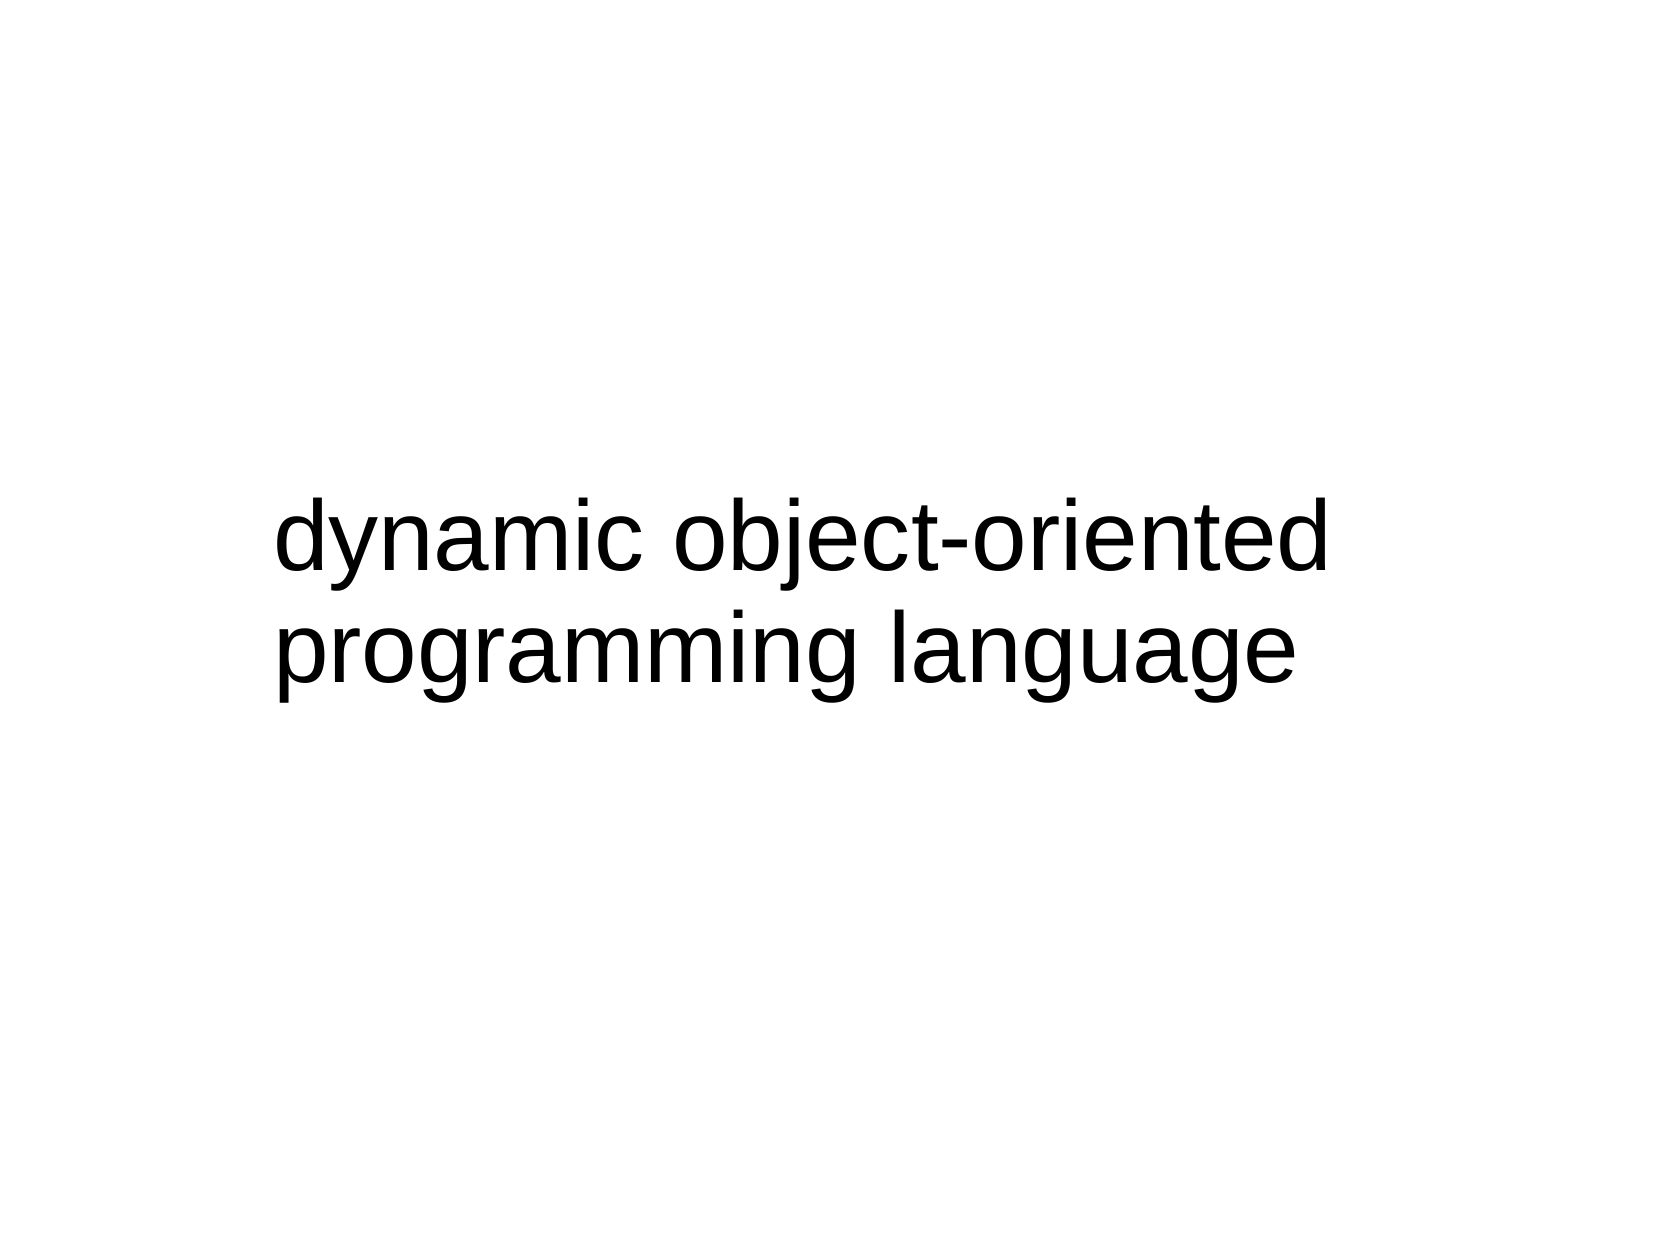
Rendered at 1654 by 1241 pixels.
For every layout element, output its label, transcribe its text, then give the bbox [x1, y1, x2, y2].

text_box dynamic object-oriented programming language [258, 472, 1396, 768]
